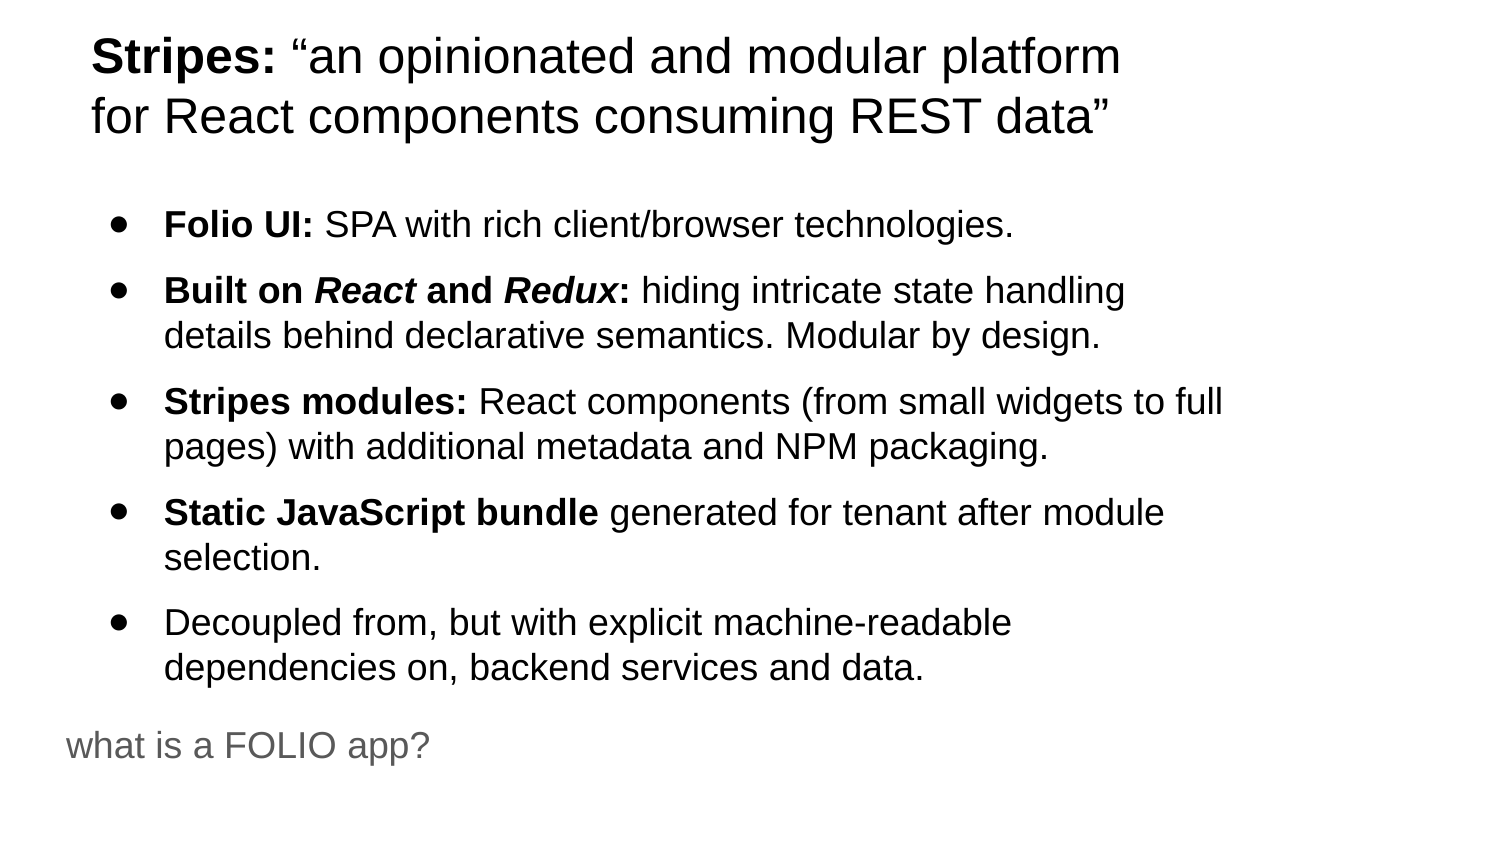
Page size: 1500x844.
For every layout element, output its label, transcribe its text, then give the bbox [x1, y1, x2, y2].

text_box Folio UI: SPA with rich client/browser technologies. Built on React and Redux: hiding intricate state handling details behind declarative semantics. Modular by design. Stripes modules: React components (from small widgets to full pages) with additional metadata and NPM packaging. Static JavaScript bundle generated for tenant after module selection. Decoupled from, but with explicit machine-readable dependencies on, backend services and data. [73, 184, 1240, 703]
list what is a FOLIO app? [51, 694, 1036, 794]
text_box Stripes: “an opinionated and modular platform for React components consuming REST data” [76, 8, 1173, 184]
